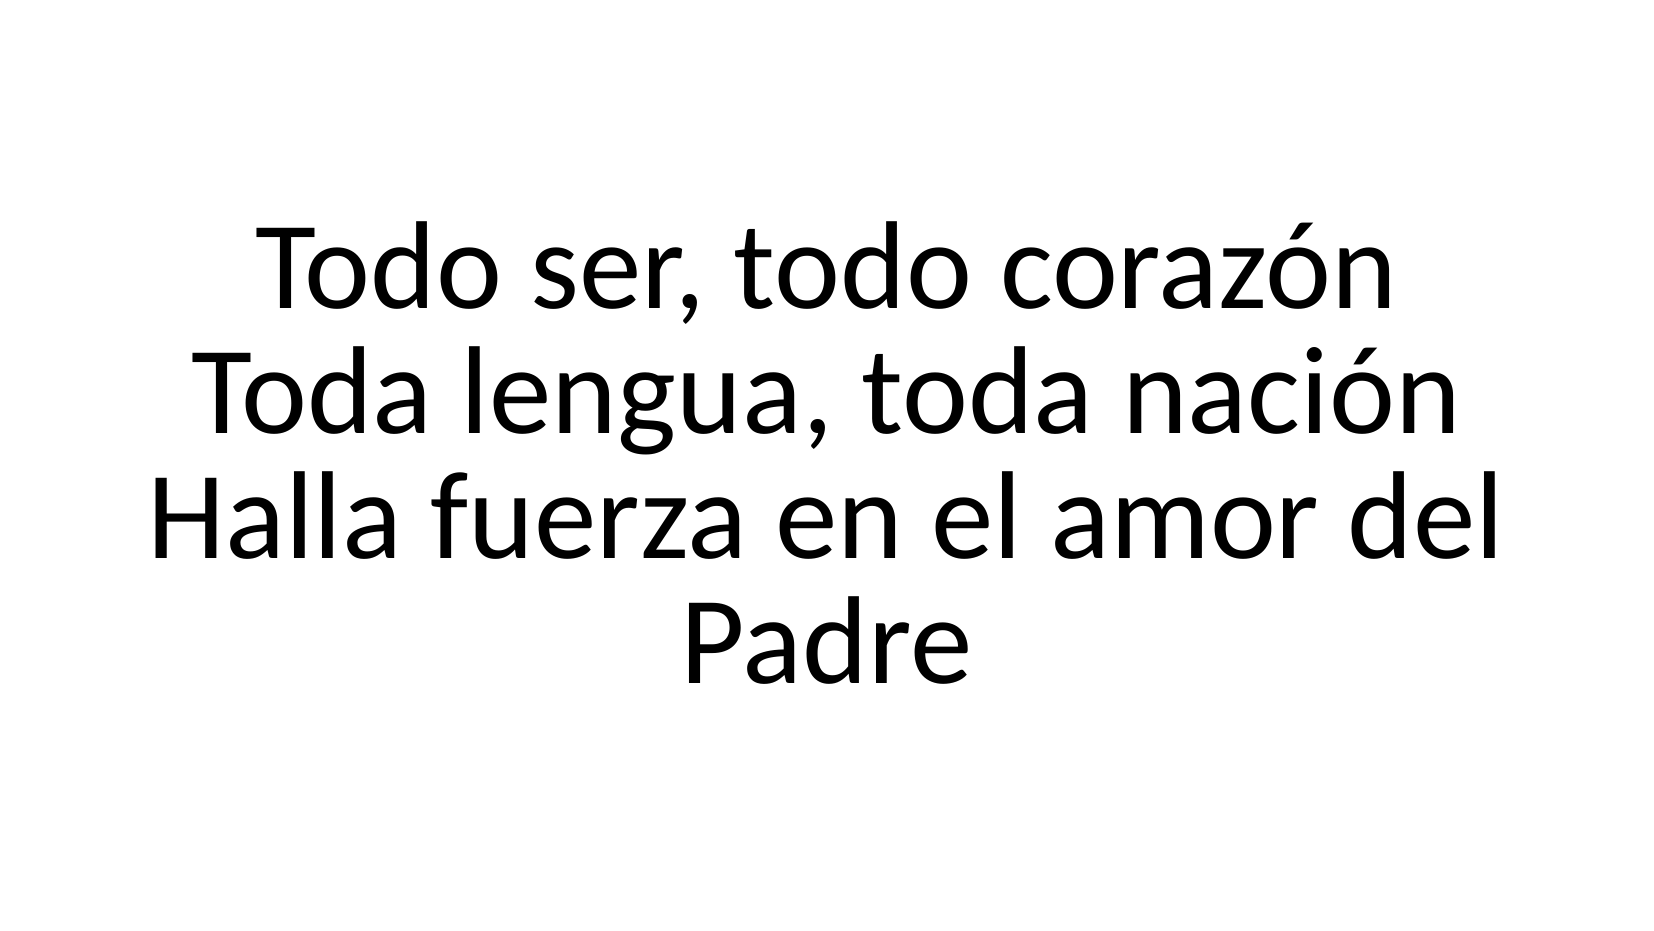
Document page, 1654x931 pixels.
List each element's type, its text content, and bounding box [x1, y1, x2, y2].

title Todo ser, todo corazón Toda lengua, toda nación Halla fuerza en el amor del Padre [0, 0, 1654, 931]
